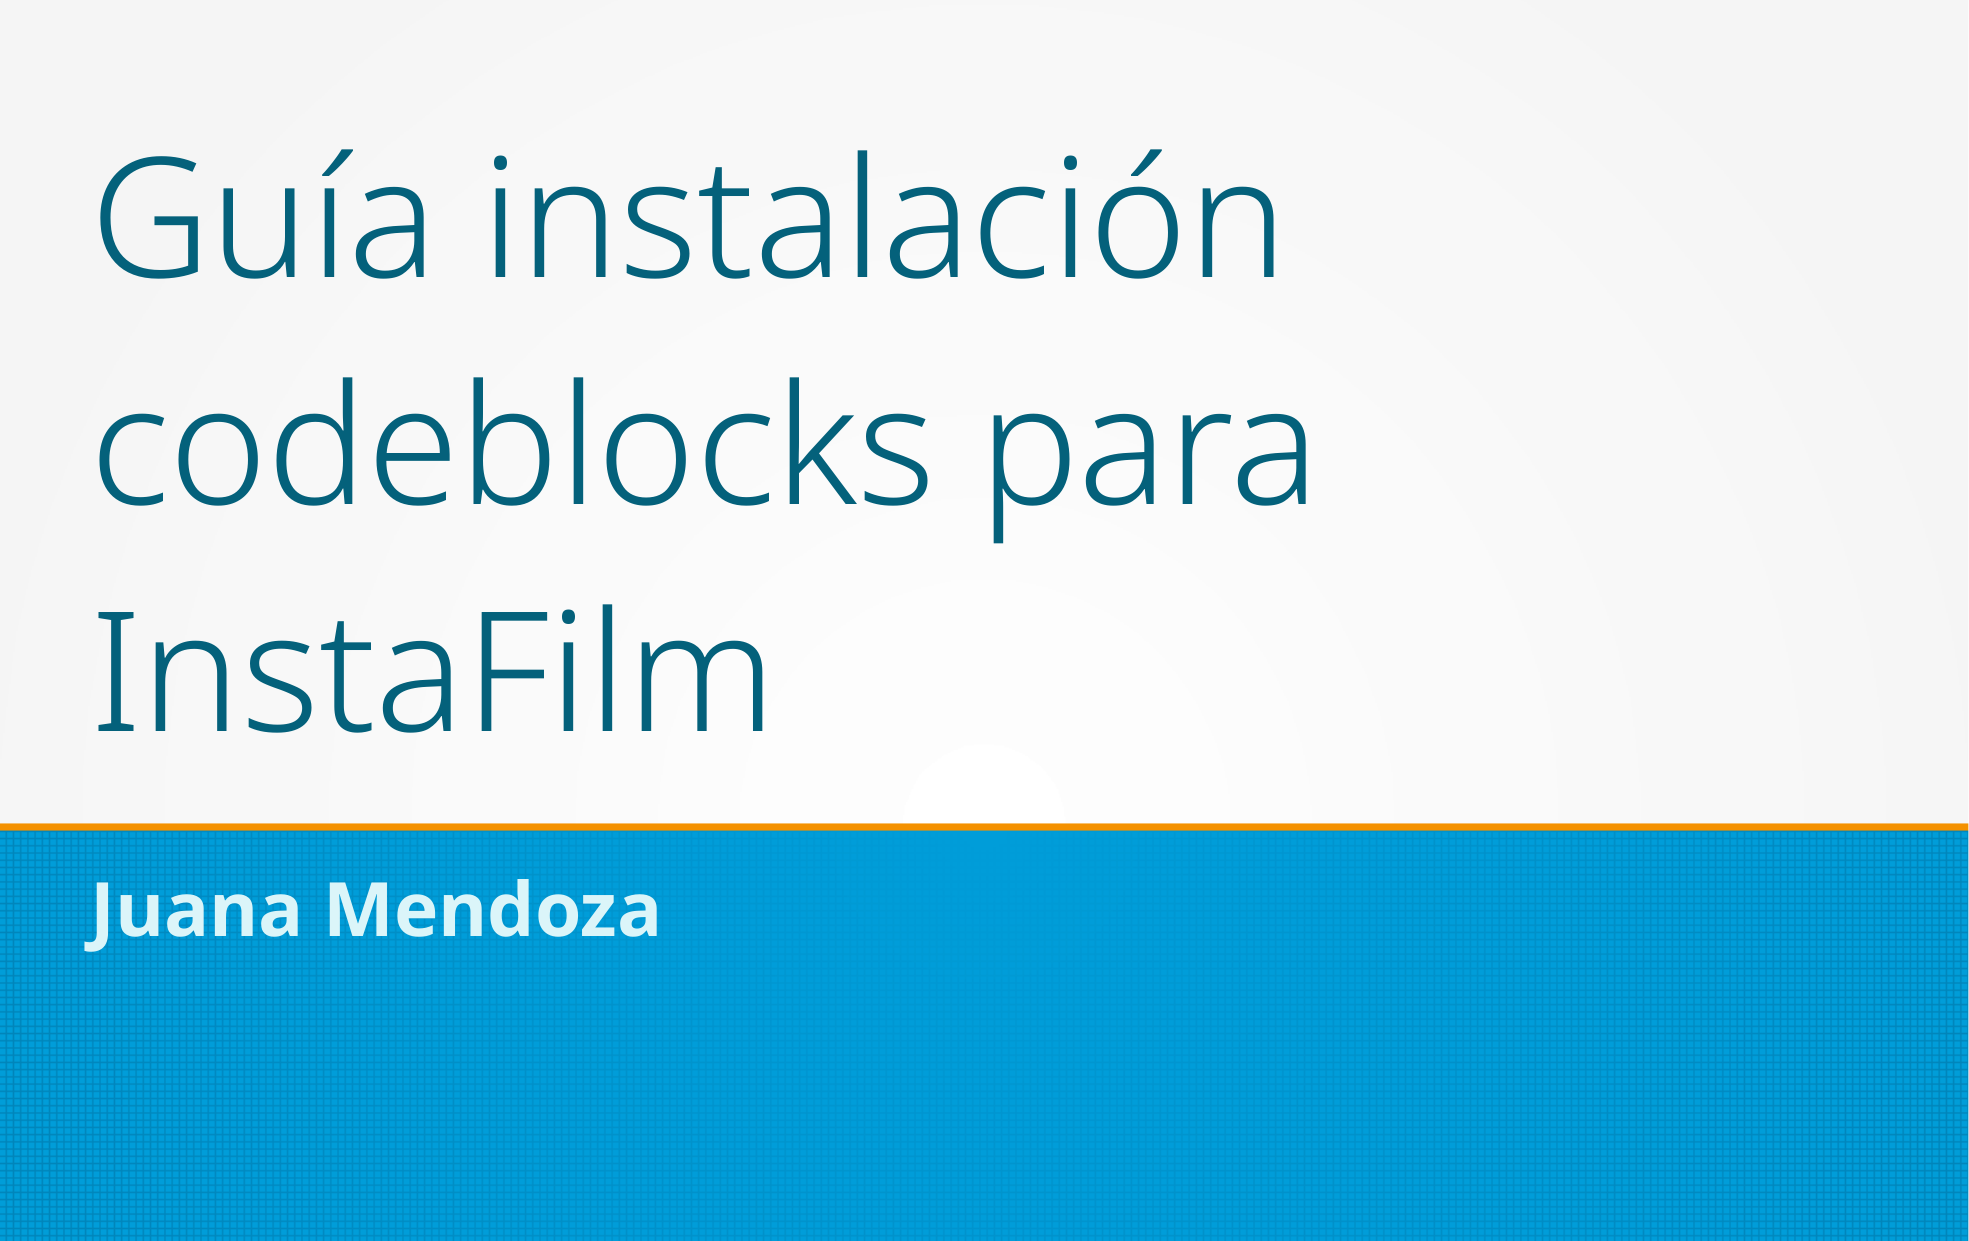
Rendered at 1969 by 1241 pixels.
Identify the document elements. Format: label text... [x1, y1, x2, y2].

title Guía instalación codeblocks para InstaFilm [90, 49, 1862, 781]
subtitle Juana Mendoza [90, 855, 1861, 1111]
picture [0, 0, 1969, 830]
